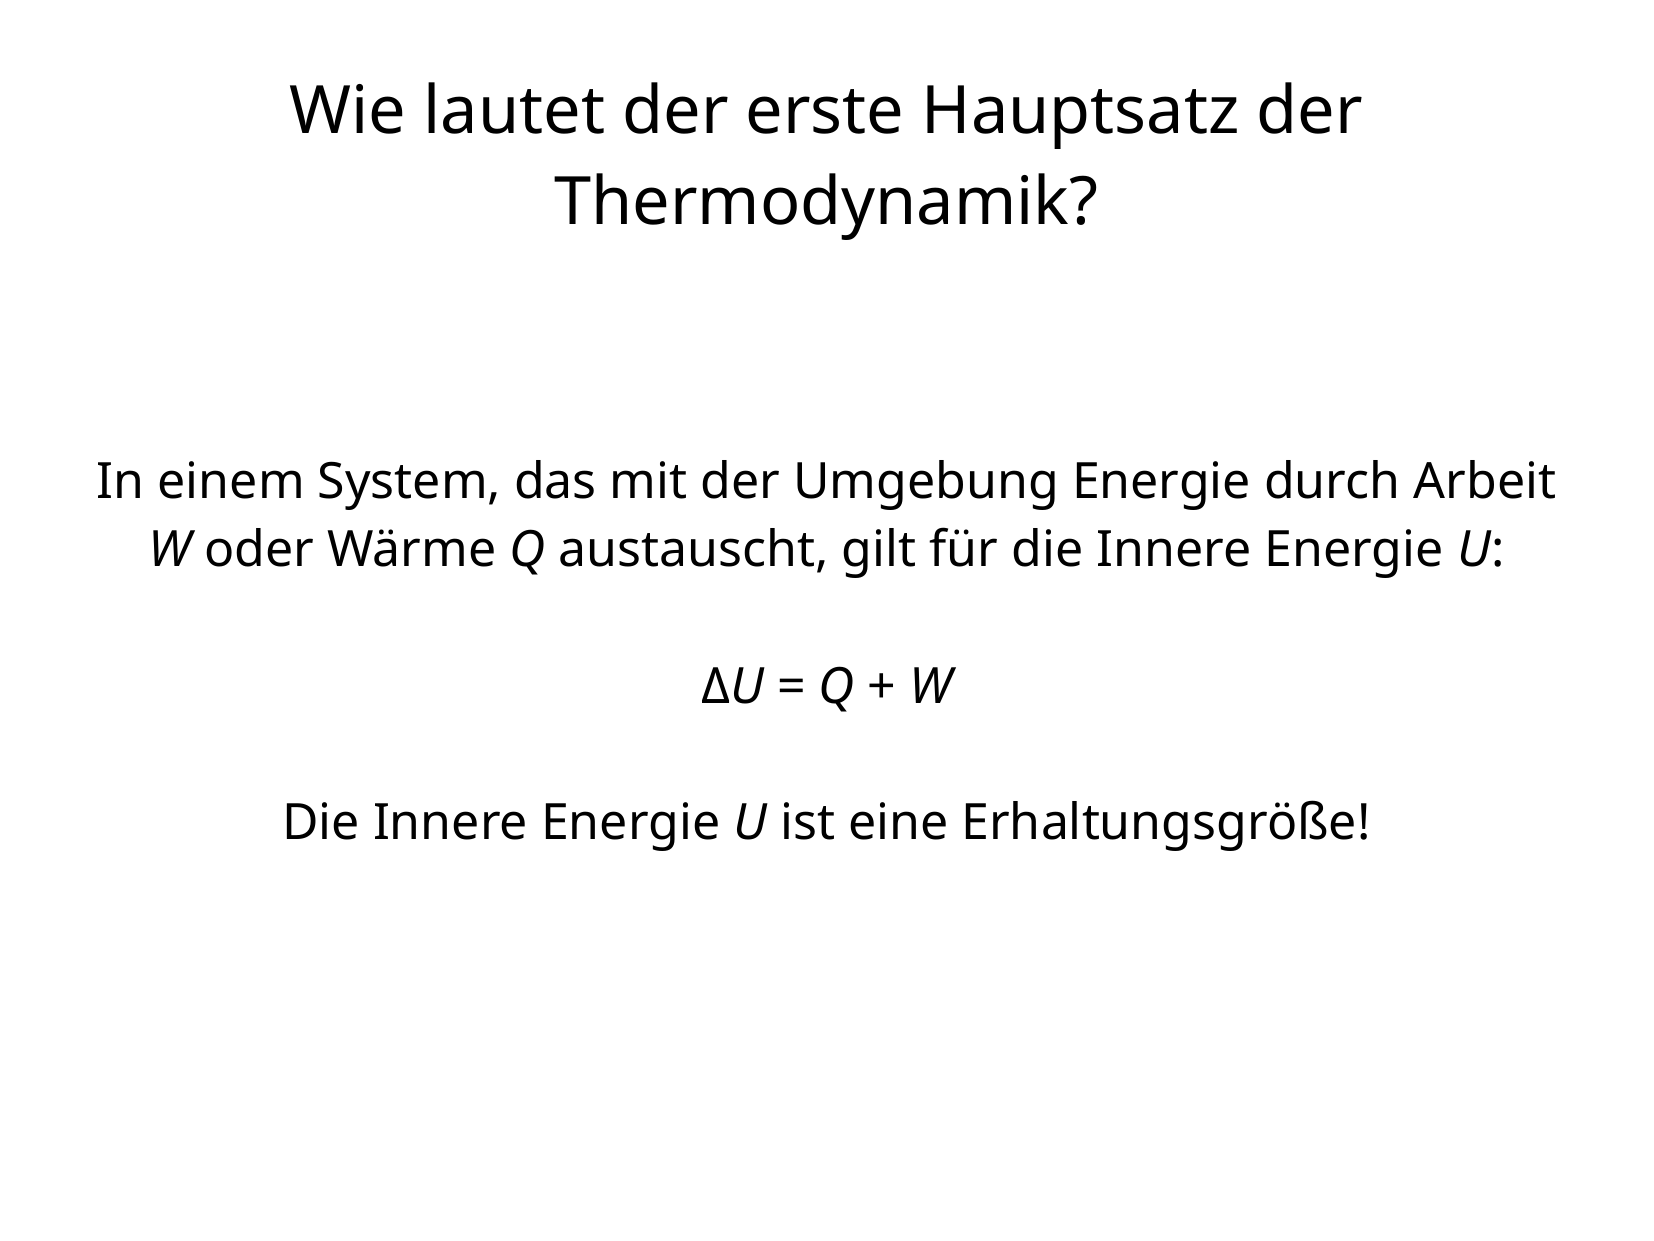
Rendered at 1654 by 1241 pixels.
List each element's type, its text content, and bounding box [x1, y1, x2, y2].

title Wie lautet der erste Hauptsatz der Thermodynamik? [82, 49, 1571, 257]
subtitle In einem System, das mit der Umgebung Energie durch Arbeit W oder Wärme Q austauscht, gilt für die Innere Energie U: ΔU = Q + W Die Innere Energie U ist eine Erhaltungsgröße! [82, 290, 1571, 1010]
